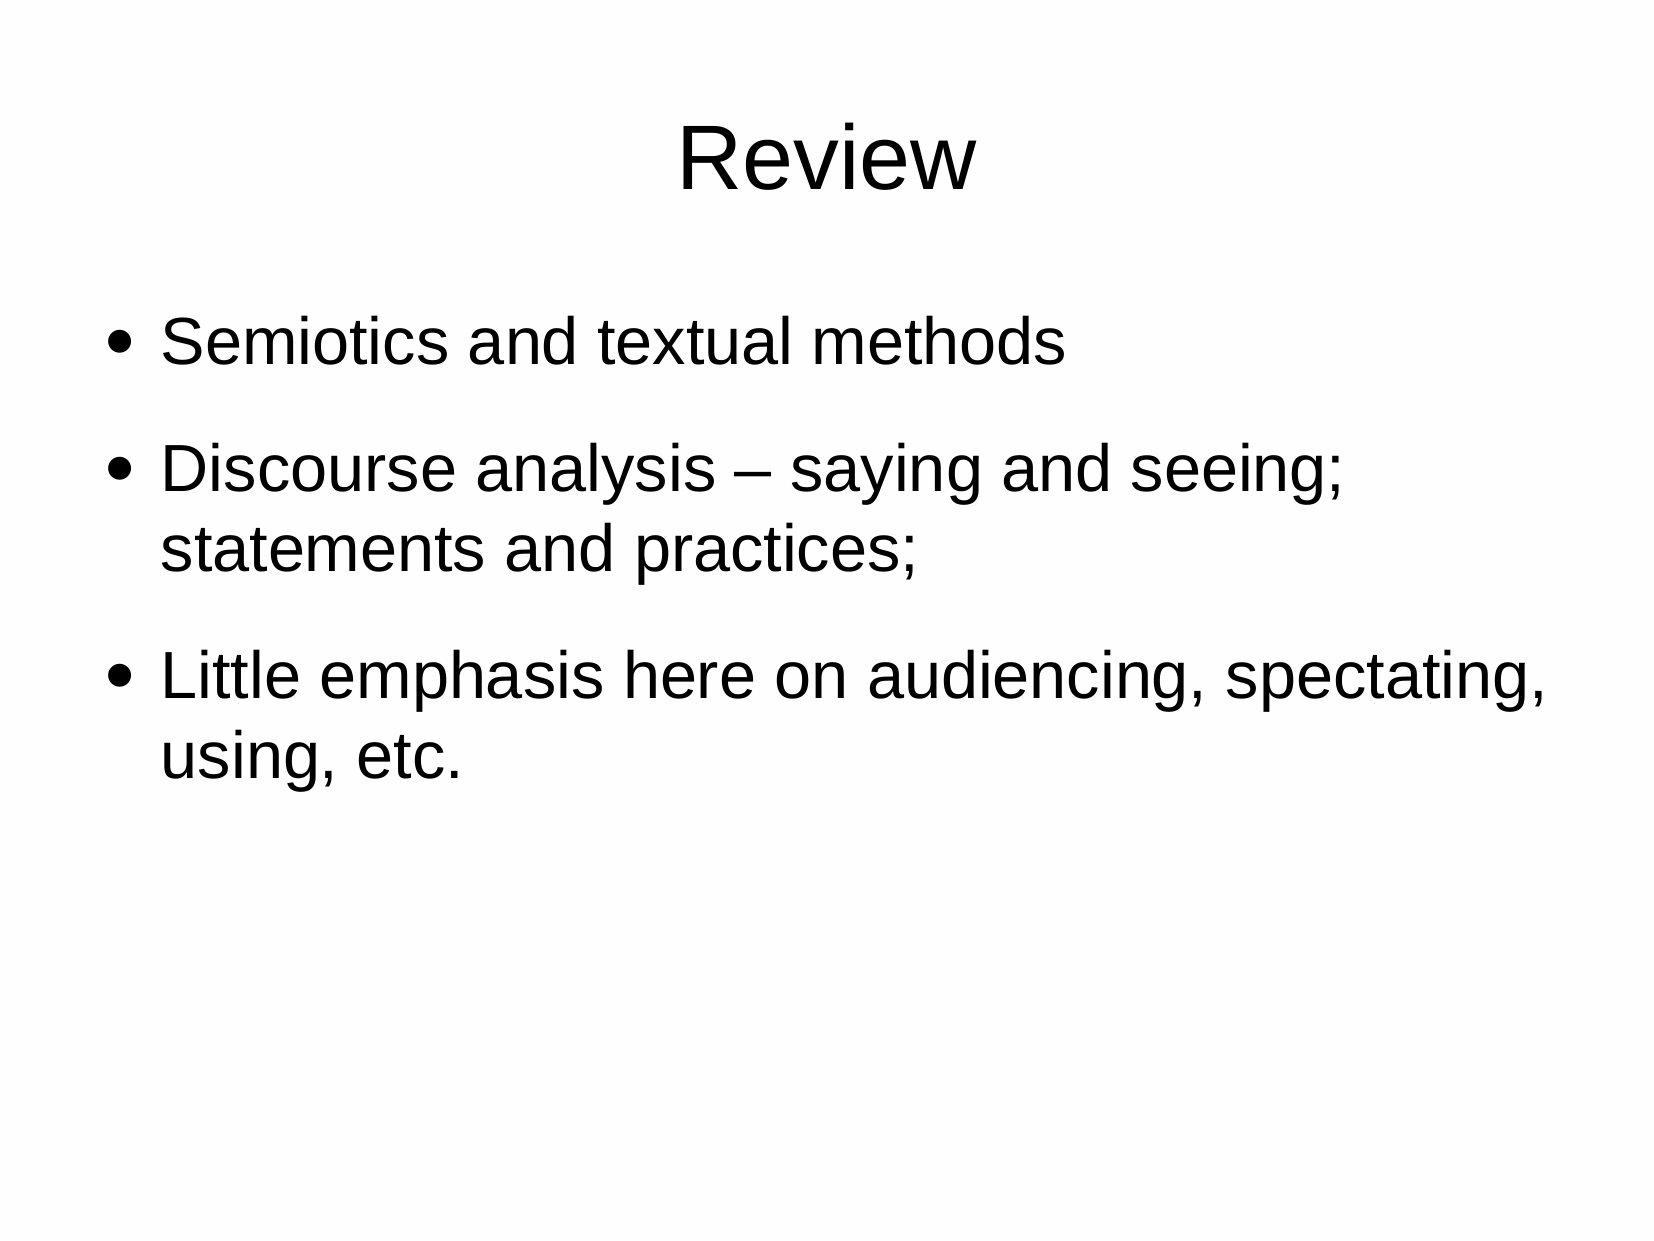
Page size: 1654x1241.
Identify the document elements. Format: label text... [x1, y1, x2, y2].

title Review [82, 49, 1571, 257]
list Semiotics and textual methods Discourse analysis – saying and seeing; statements and practices; Little emphasis here on audiencing, spectating, using, etc. [82, 290, 1571, 1010]
